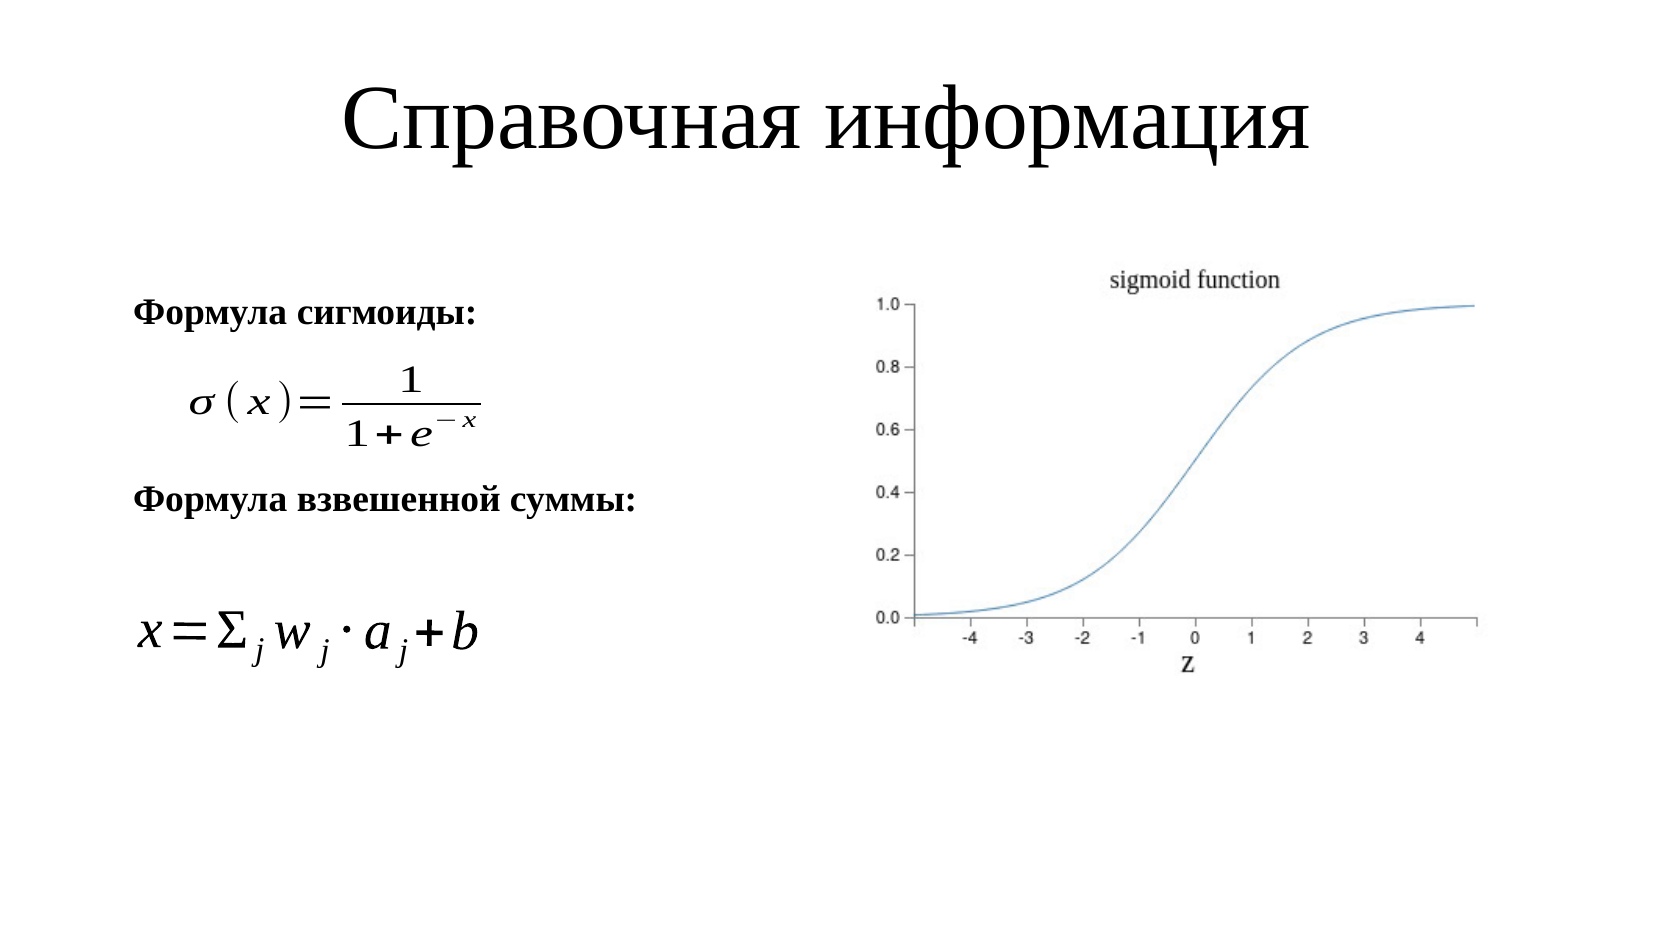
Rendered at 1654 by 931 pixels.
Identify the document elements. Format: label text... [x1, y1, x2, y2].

text_box Формула взвешенной суммы: [51, 468, 715, 525]
chart [133, 597, 488, 674]
picture [825, 224, 1539, 735]
title Справочная информация [82, 36, 1571, 193]
chart [187, 357, 488, 461]
text_box Формула сигмоиды: [37, 280, 542, 338]
